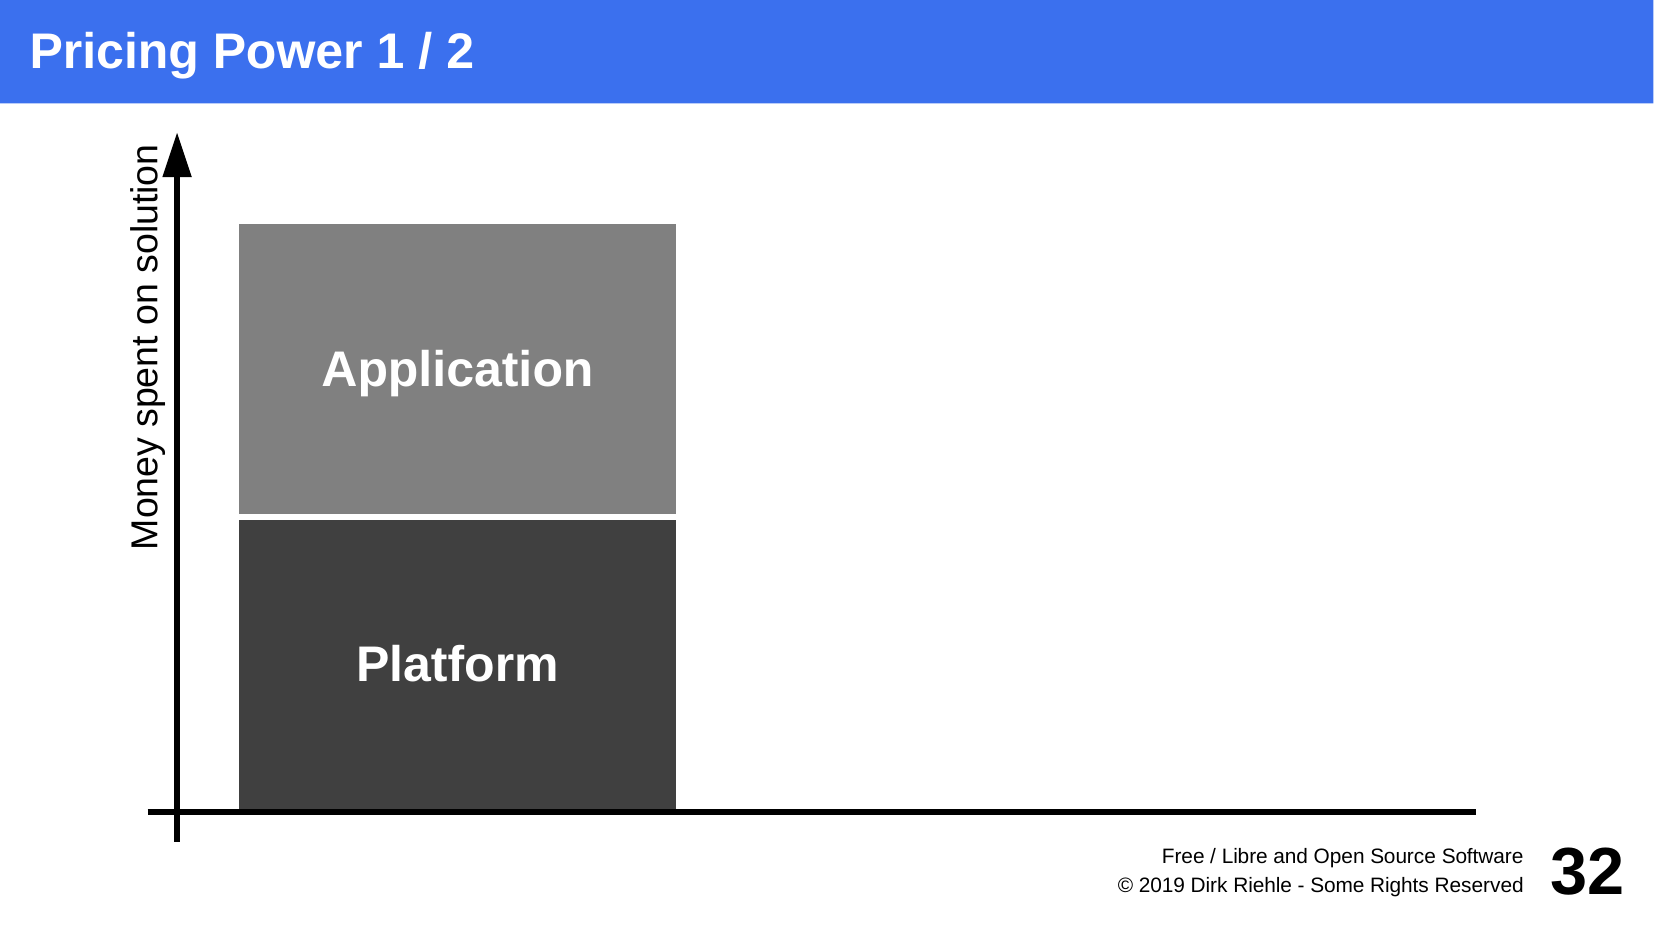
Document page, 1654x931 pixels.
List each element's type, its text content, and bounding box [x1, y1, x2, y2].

text_box Money spent on solution [88, 132, 178, 813]
text_box Platform [236, 517, 680, 809]
title Pricing Power 1 / 2 [0, 0, 1654, 104]
text_box Application [236, 221, 680, 517]
